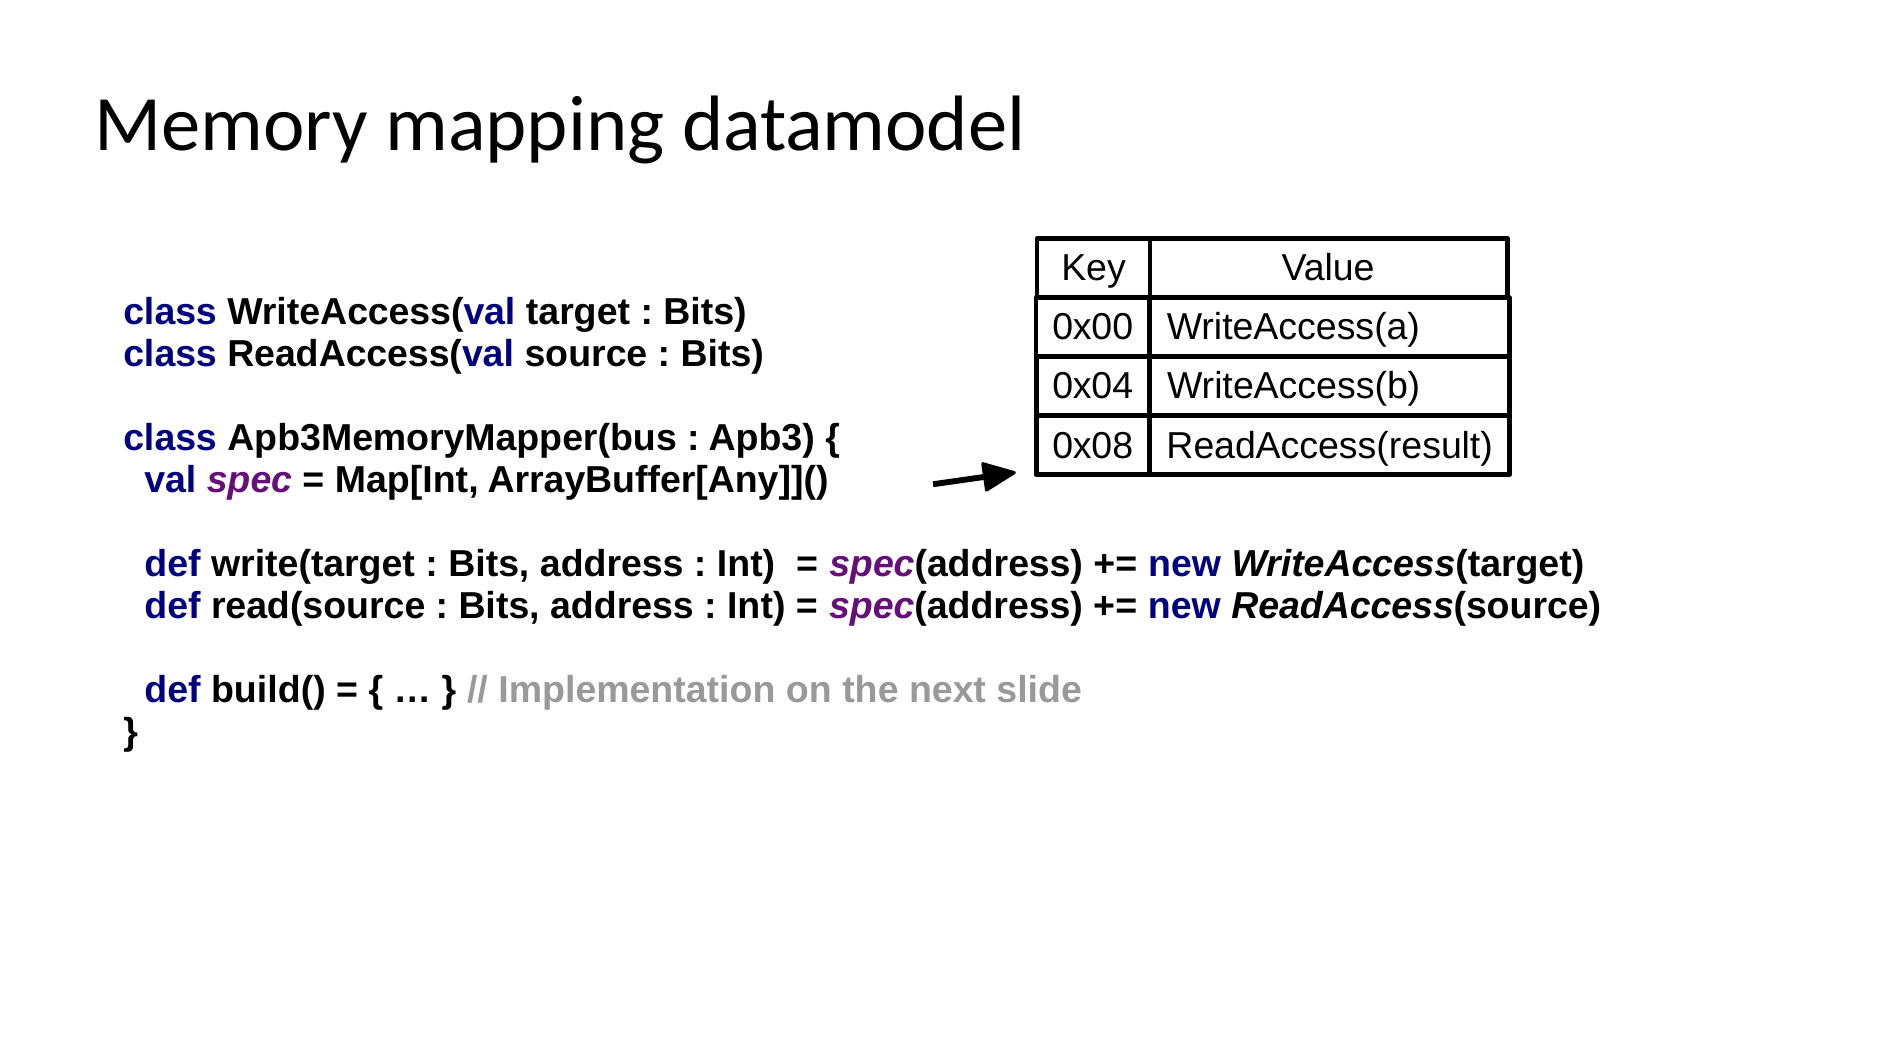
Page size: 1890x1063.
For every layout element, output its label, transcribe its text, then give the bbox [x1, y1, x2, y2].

text_box class WriteAccess(val target : Bits) class ReadAccess(val source : Bits) class Apb3MemoryMapper(bus : Apb3) { val spec = Map[Int, ArrayBuffer[Any]]() def write(target : Bits, address : Int) = spec(address) += new WriteAccess(target) def read(source : Bits, address : Int) = spec(address) += new ReadAccess(source) def build() = { … } // Implementation on the next slide } [108, 283, 1843, 818]
picture [1033, 236, 1512, 478]
title Memory mapping datamodel [94, 42, 1796, 220]
